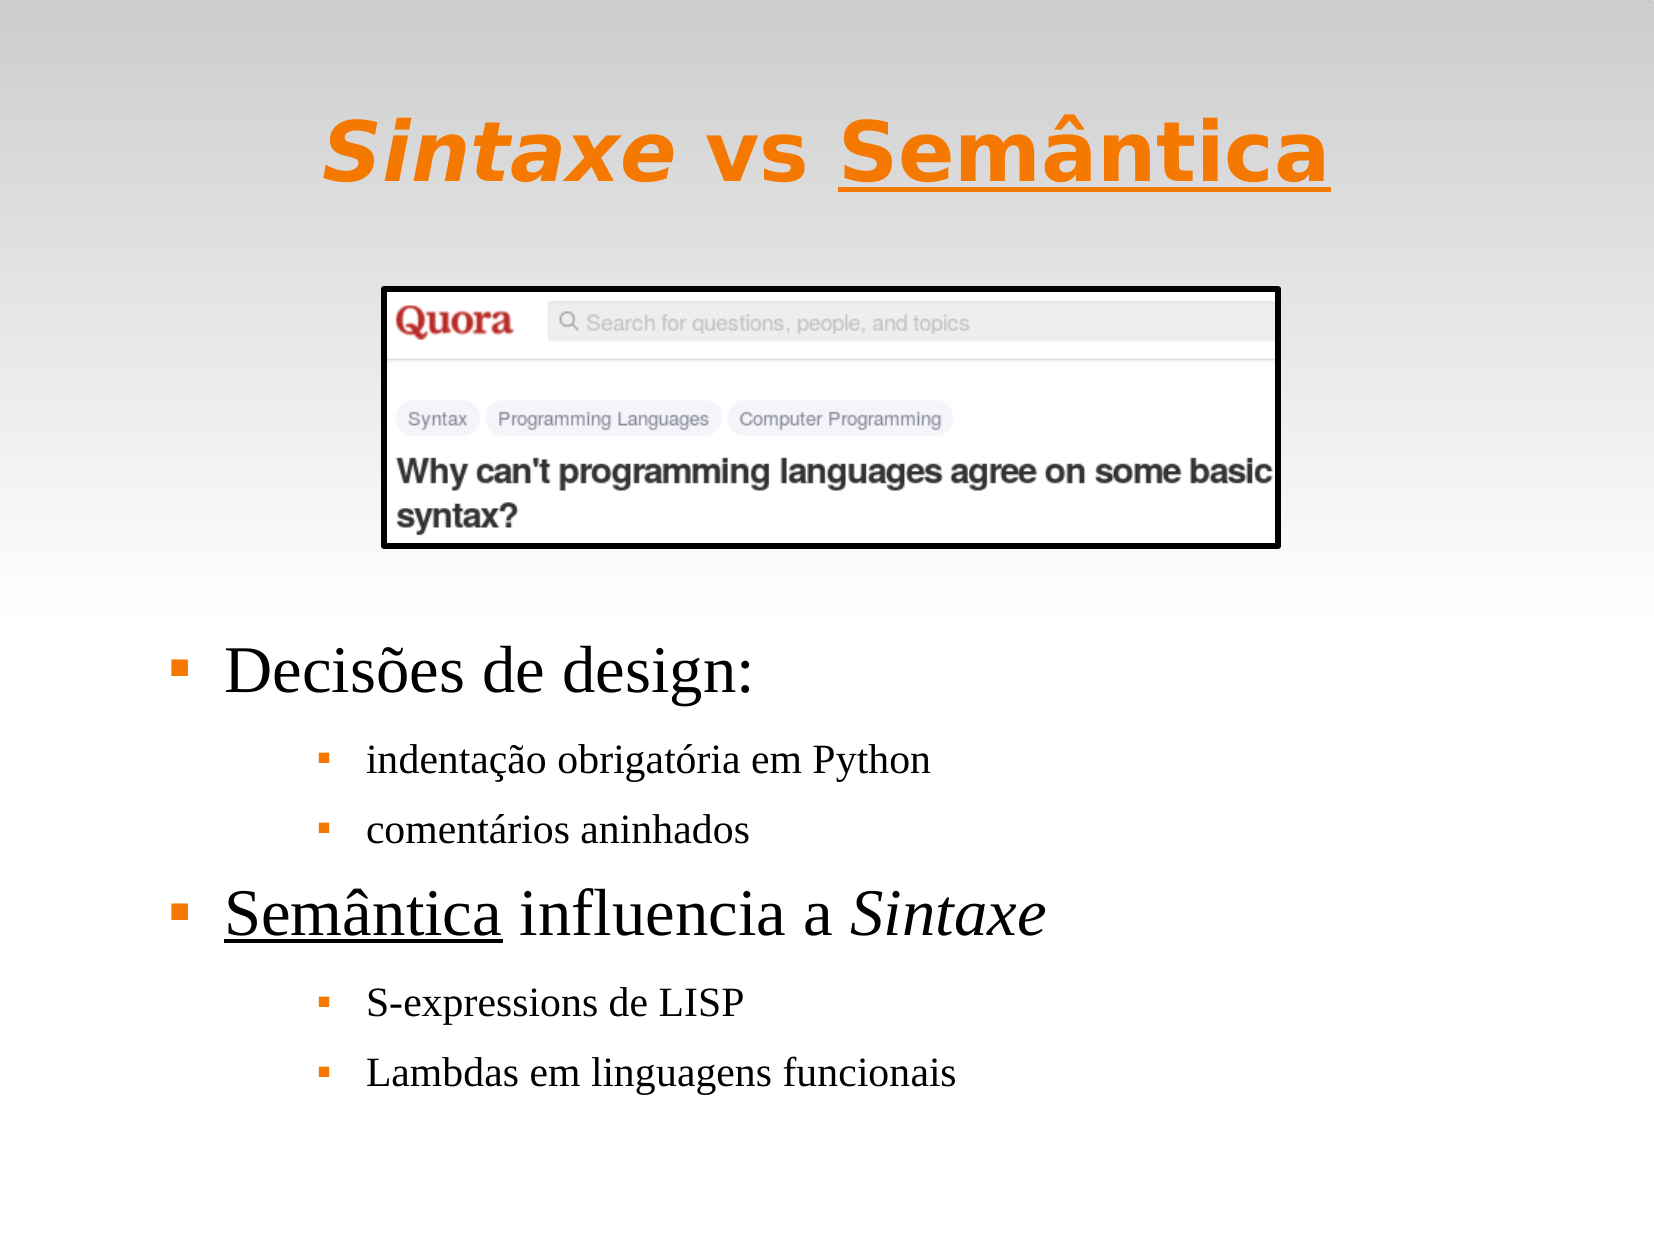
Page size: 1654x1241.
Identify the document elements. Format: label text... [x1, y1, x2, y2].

picture [386, 291, 1276, 544]
title Sintaxe vs Semântica [82, 49, 1571, 257]
list Decisões de design: indentação obrigatória em Python comentários aninhados Semântica influencia a Sintaxe S-expressions de LISP Lambdas em linguagens funcionais [82, 632, 1571, 1127]
